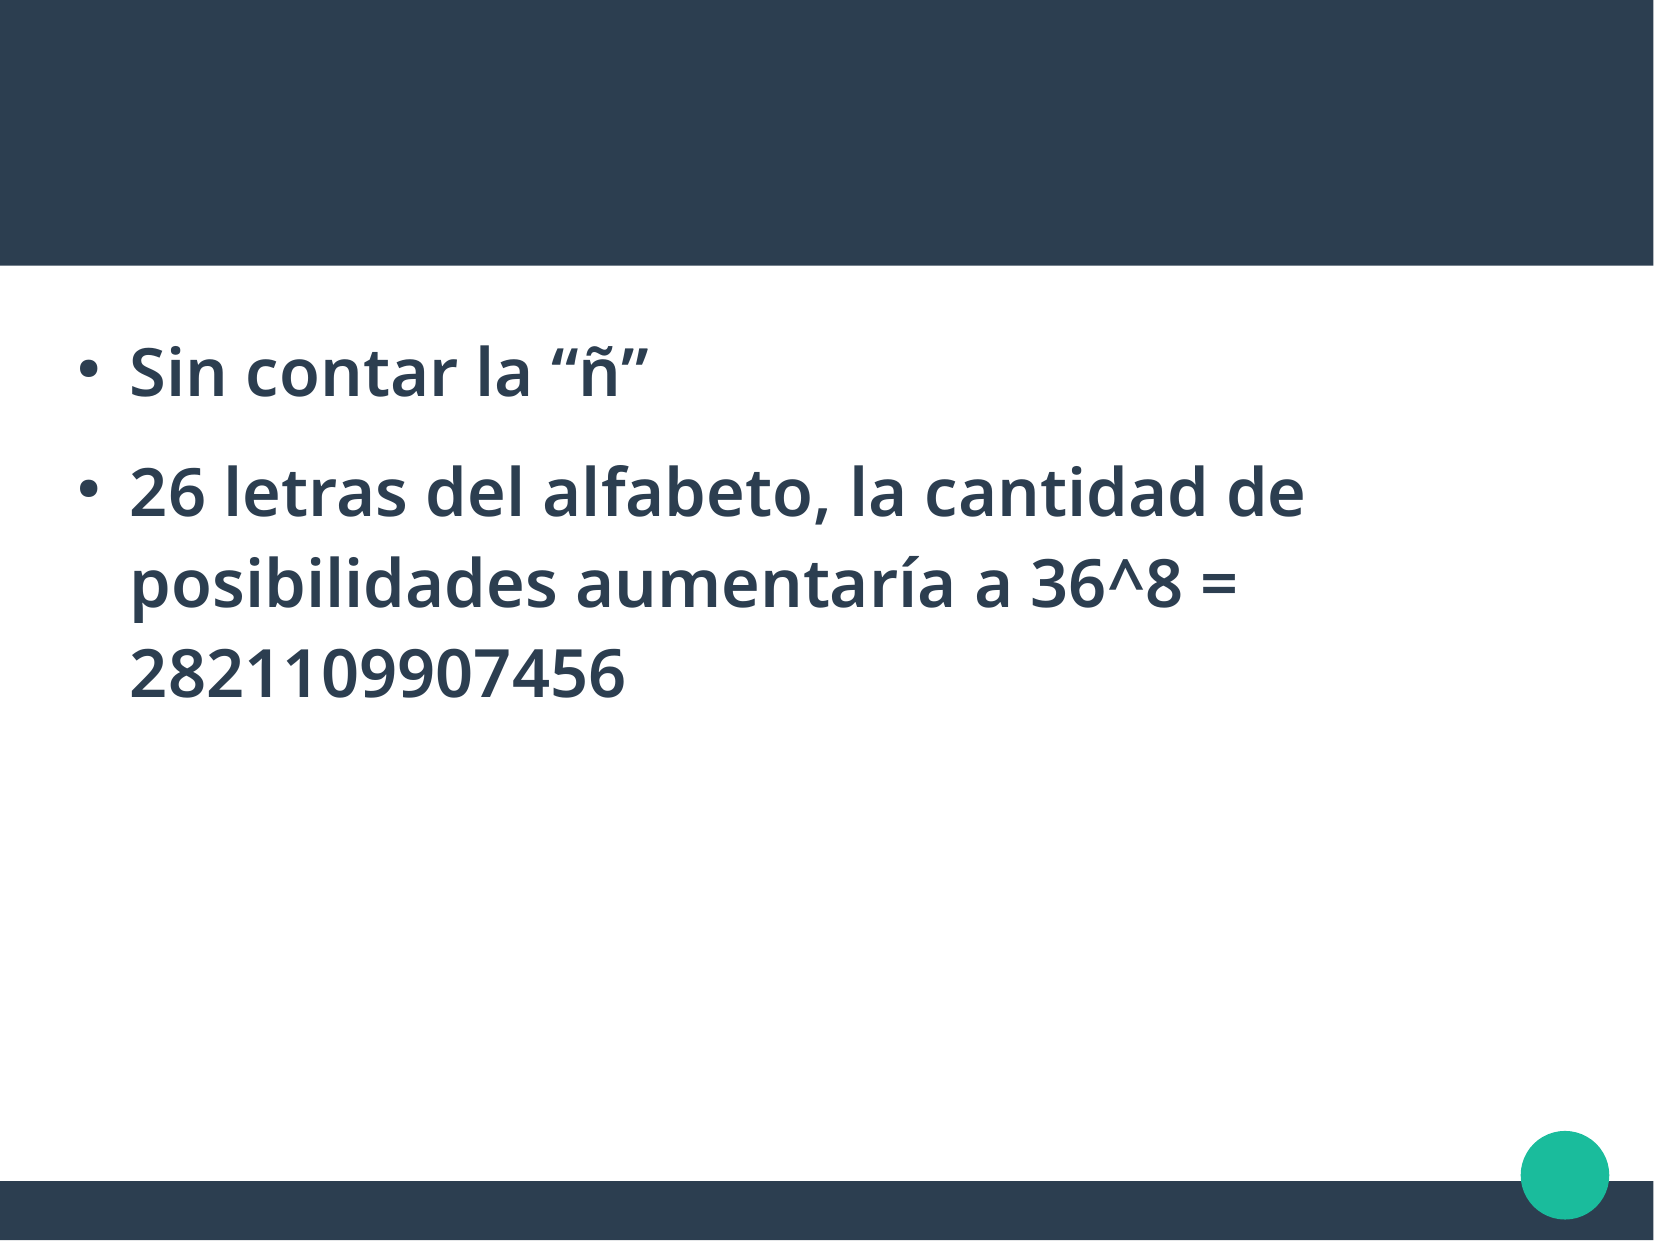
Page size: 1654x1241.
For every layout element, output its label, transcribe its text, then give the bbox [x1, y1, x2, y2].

list Sin contar la “ñ” 26 letras del alfabeto, la cantidad de posibilidades aumentaría a 36^8 = 2821109907456 [59, 324, 1595, 1152]
